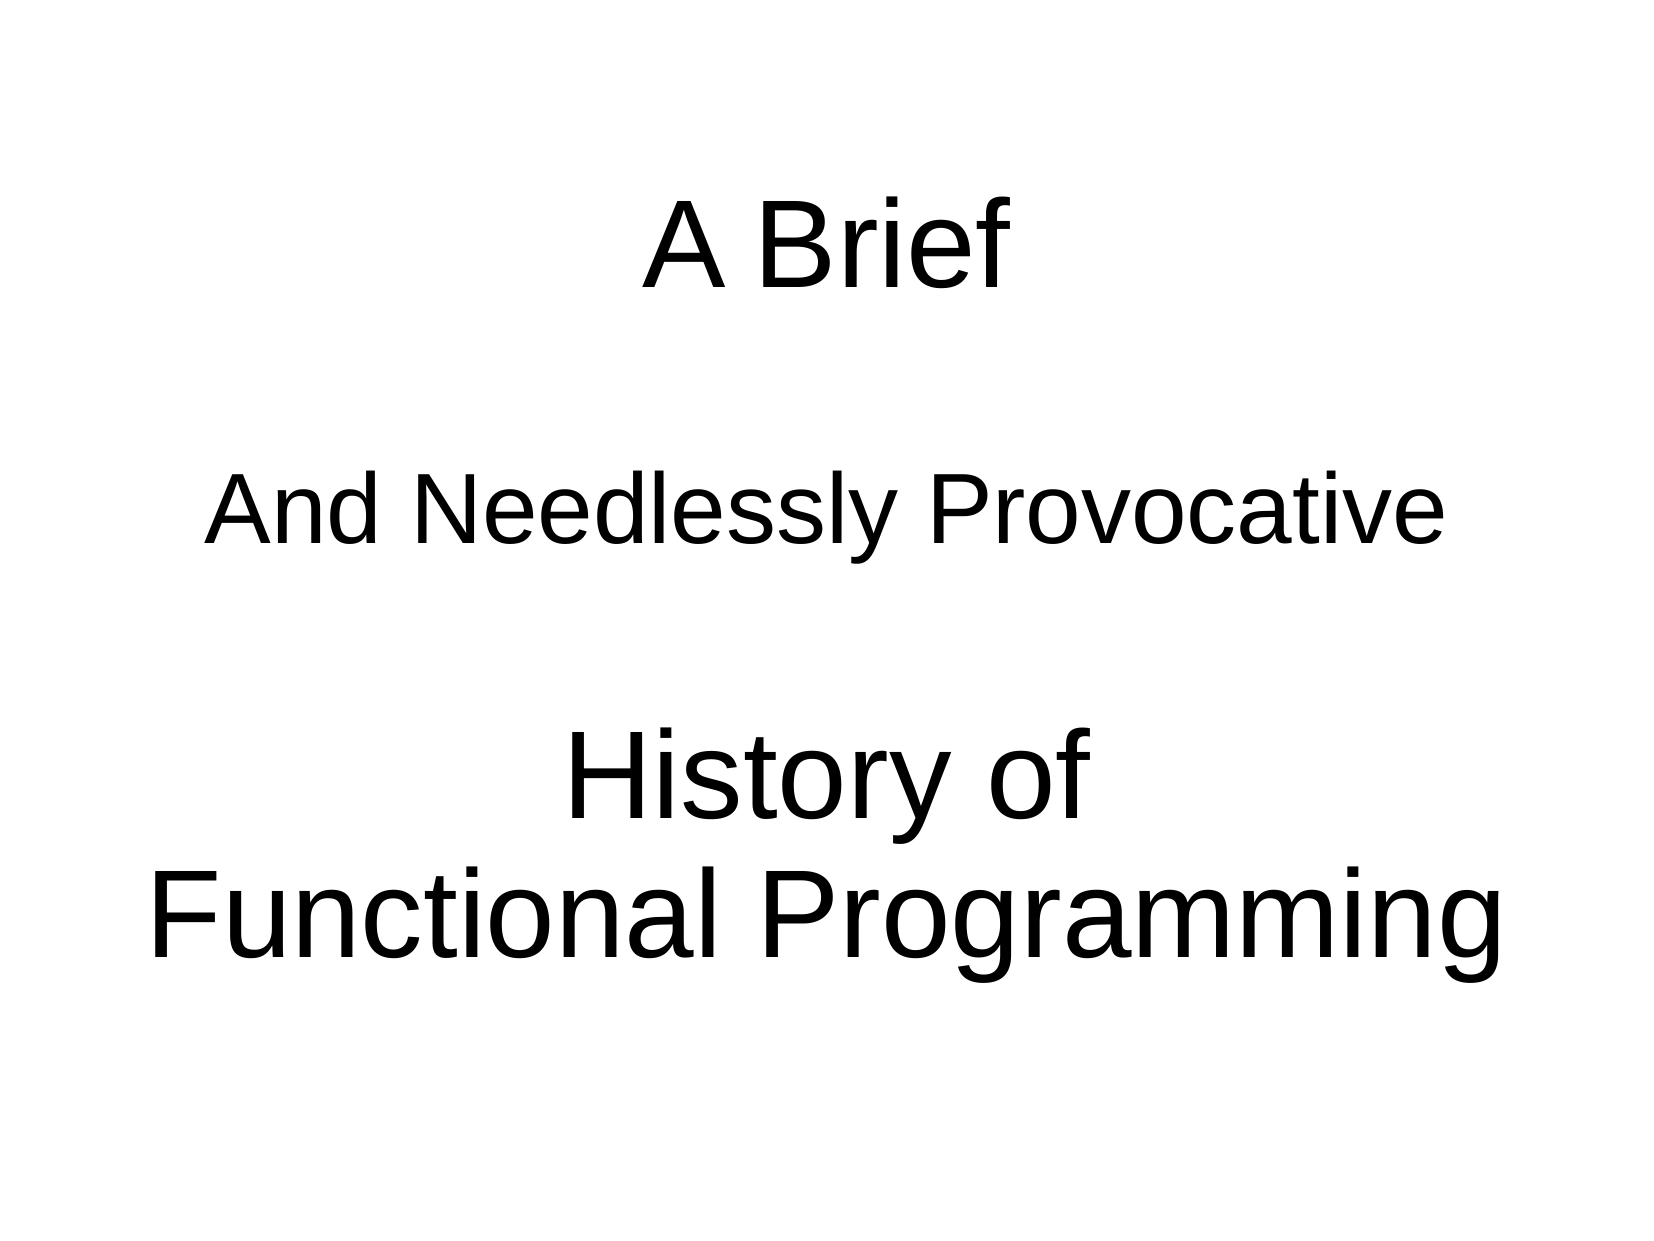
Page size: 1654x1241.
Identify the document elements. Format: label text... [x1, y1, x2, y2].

subtitle A Brief And Needlessly Provocative History of Functional Programming [82, 49, 1571, 1109]
